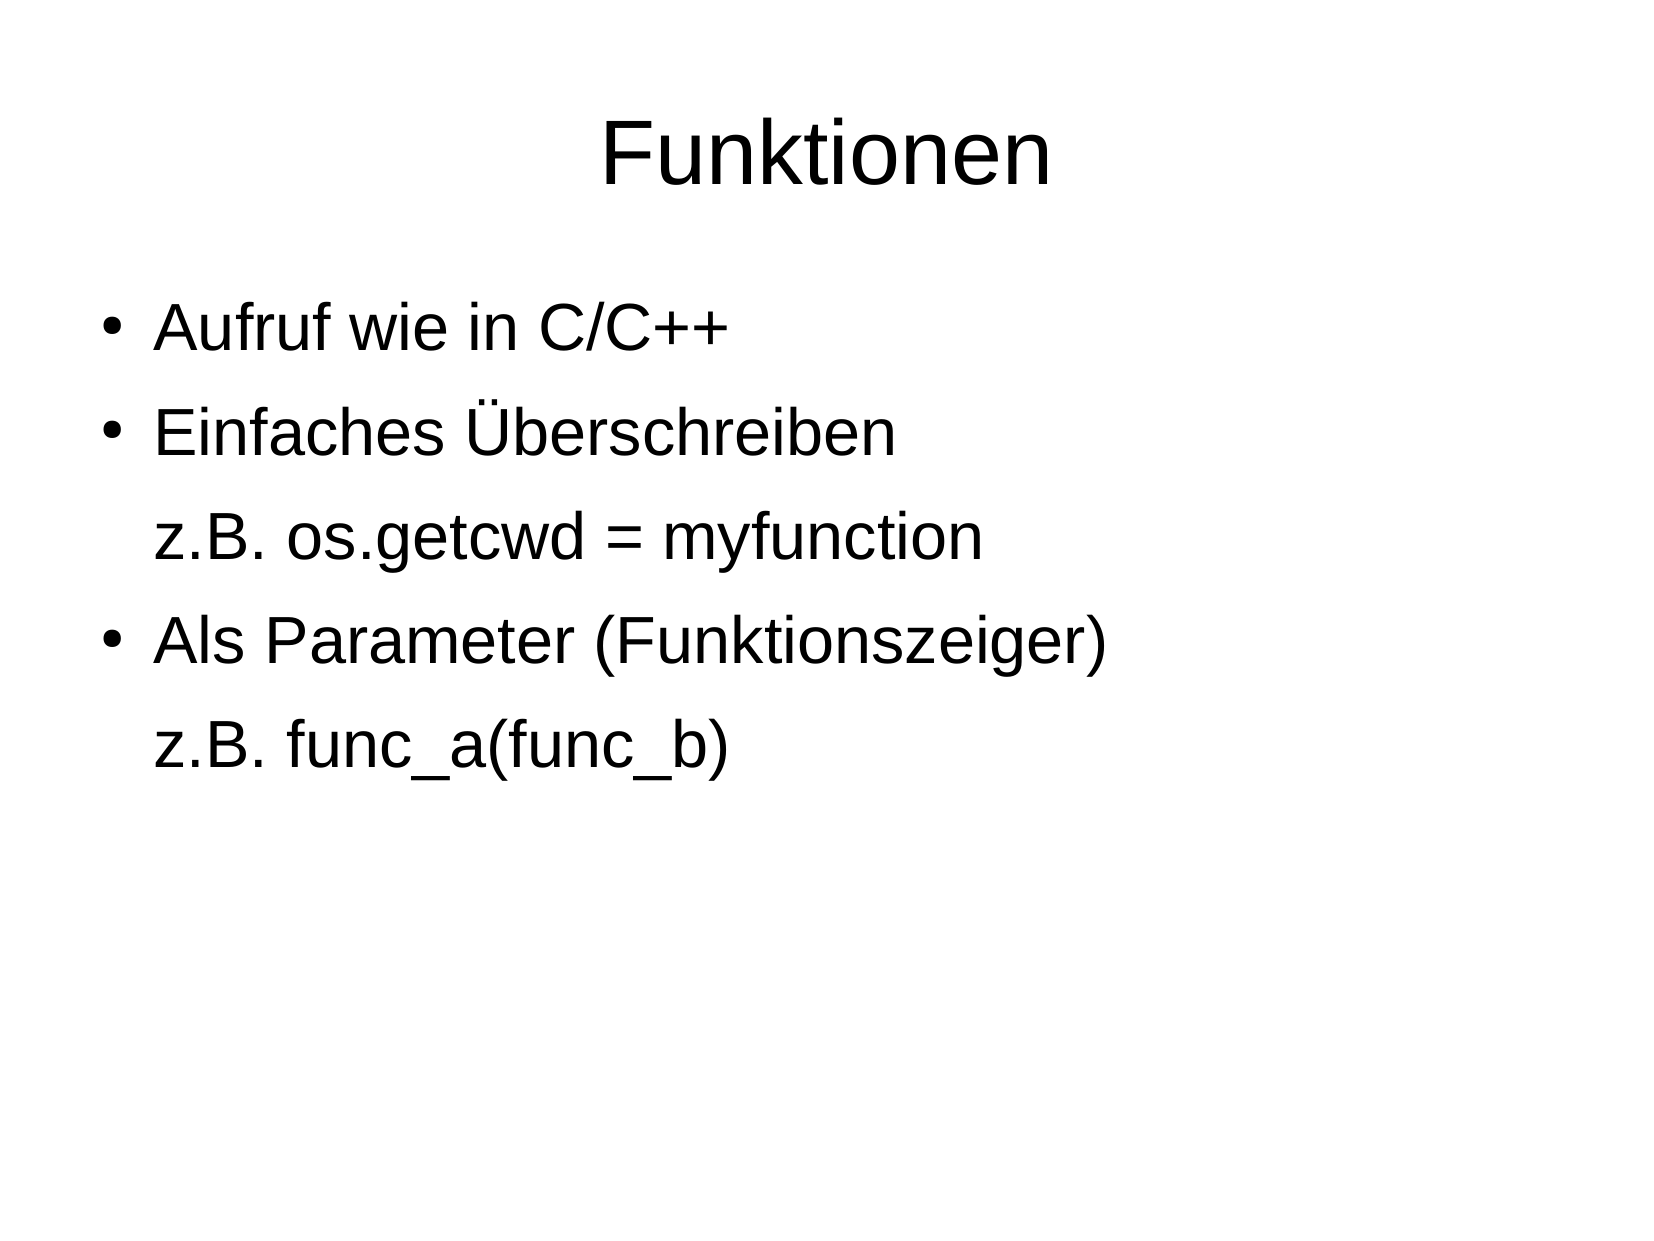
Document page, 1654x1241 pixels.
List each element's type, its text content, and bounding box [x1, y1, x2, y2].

title Funktionen [82, 49, 1571, 257]
list Aufruf wie in C/C++ Einfaches Überschreiben z.B. os.getcwd = myfunction Als Parameter (Funktionszeiger) z.B. func_a(func_b) [82, 290, 1571, 1010]
